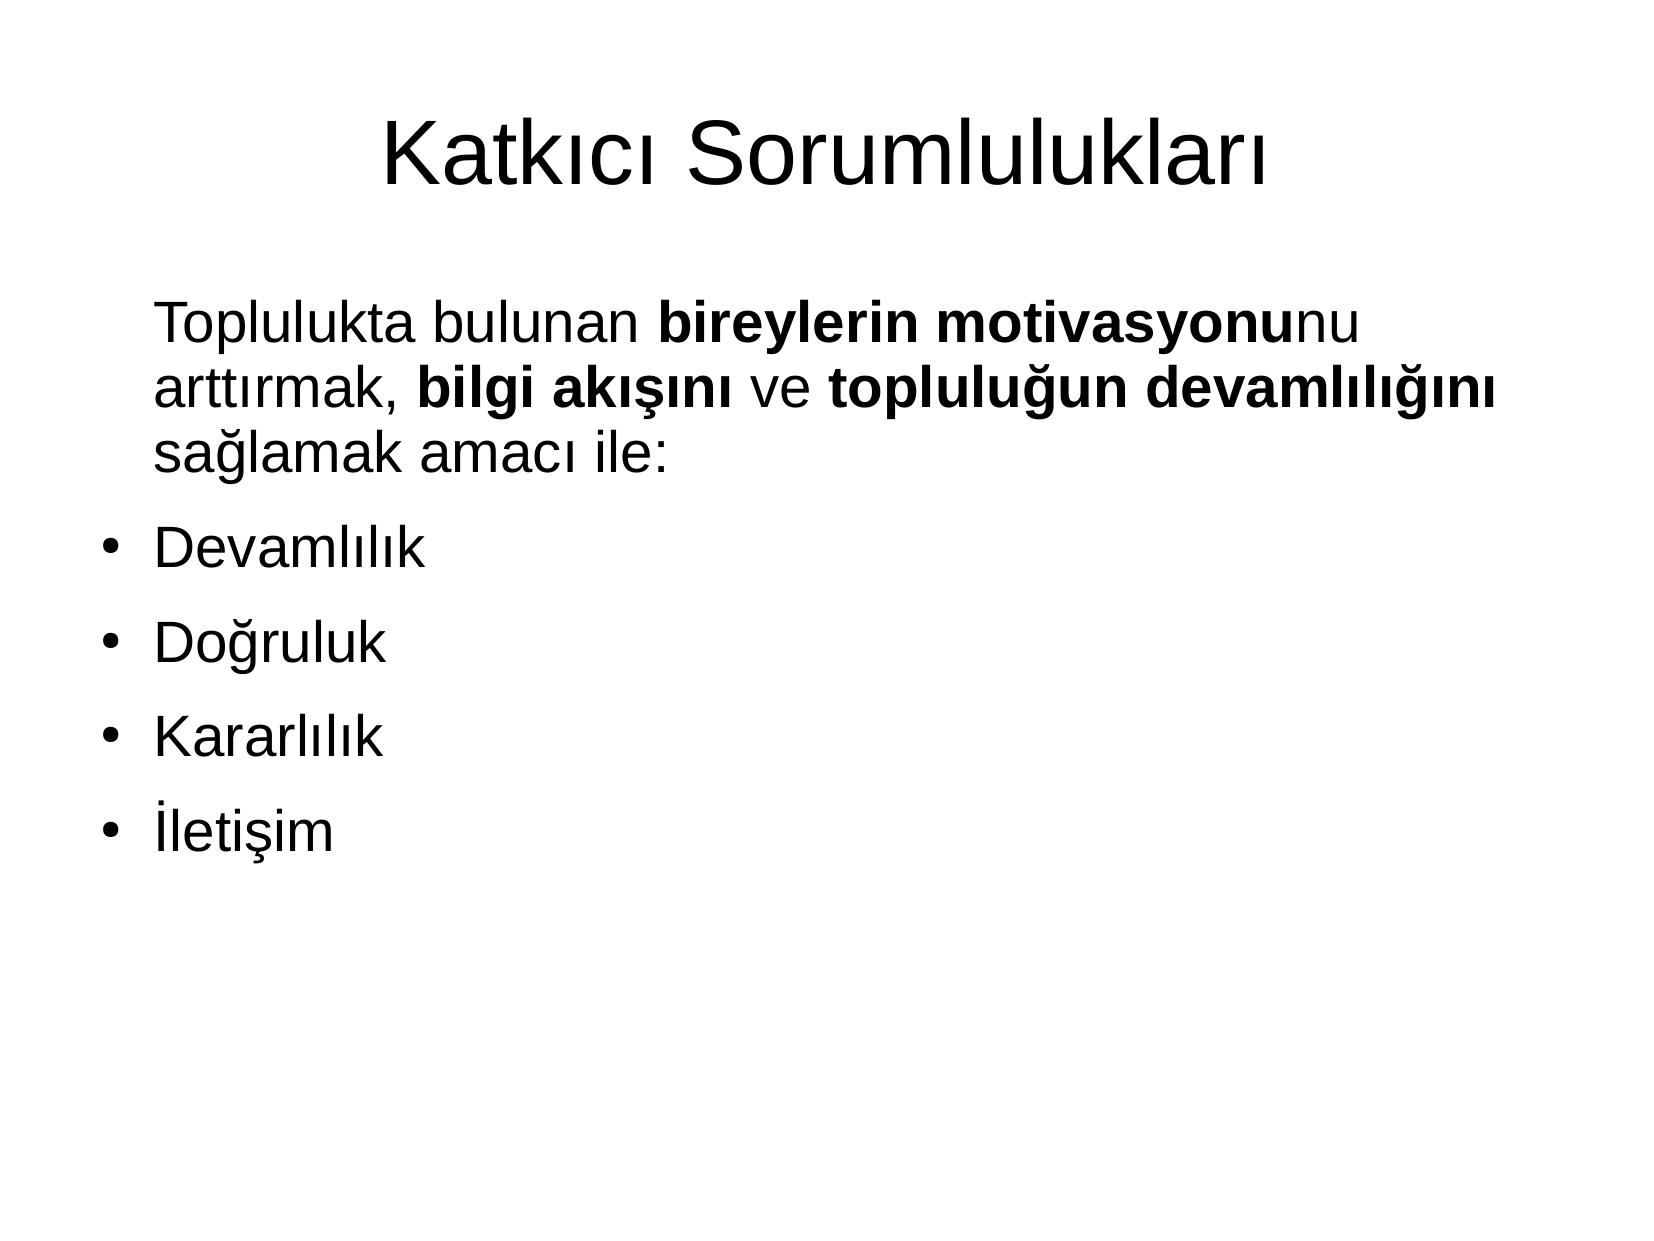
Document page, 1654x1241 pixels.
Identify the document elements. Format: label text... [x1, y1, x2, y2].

title Katkıcı Sorumlulukları [82, 49, 1571, 257]
list Toplulukta bulunan bireylerin motivasyonunu arttırmak, bilgi akışını ve topluluğun devamlılığını sağlamak amacı ile: Devamlılık Doğruluk Kararlılık İletişim [82, 290, 1571, 1109]
